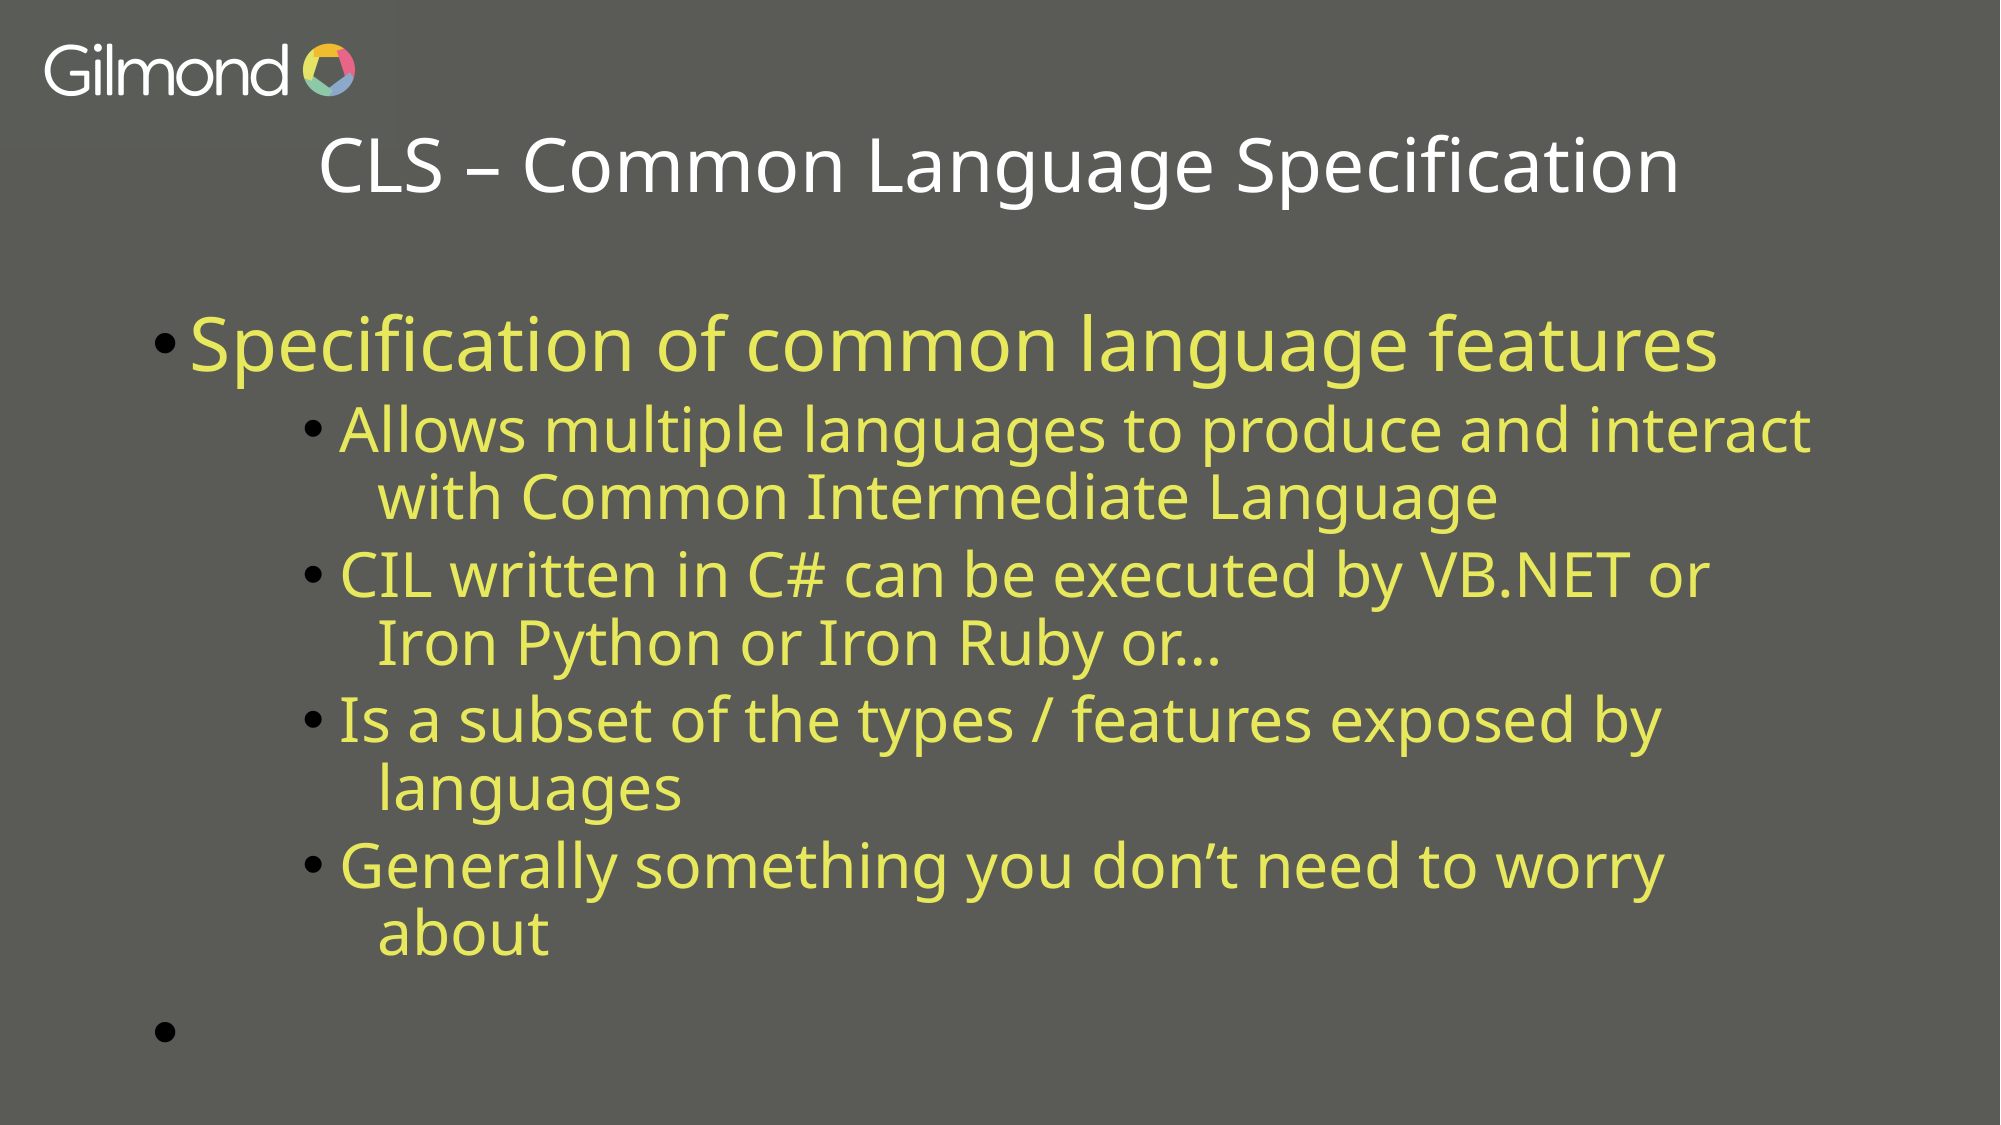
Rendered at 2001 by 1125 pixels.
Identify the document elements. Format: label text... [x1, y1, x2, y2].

picture [0, 0, 399, 149]
title CLS – Common Language Specification [137, 59, 1863, 278]
list Specification of common language features Allows multiple languages to produce and interact with Common Intermediate Language CIL written in C# can be executed by VB.NET or Iron Python or Iron Ruby or… Is a subset of the types / features exposed by languages Generally something you don’t need to worry about [137, 299, 1863, 1014]
